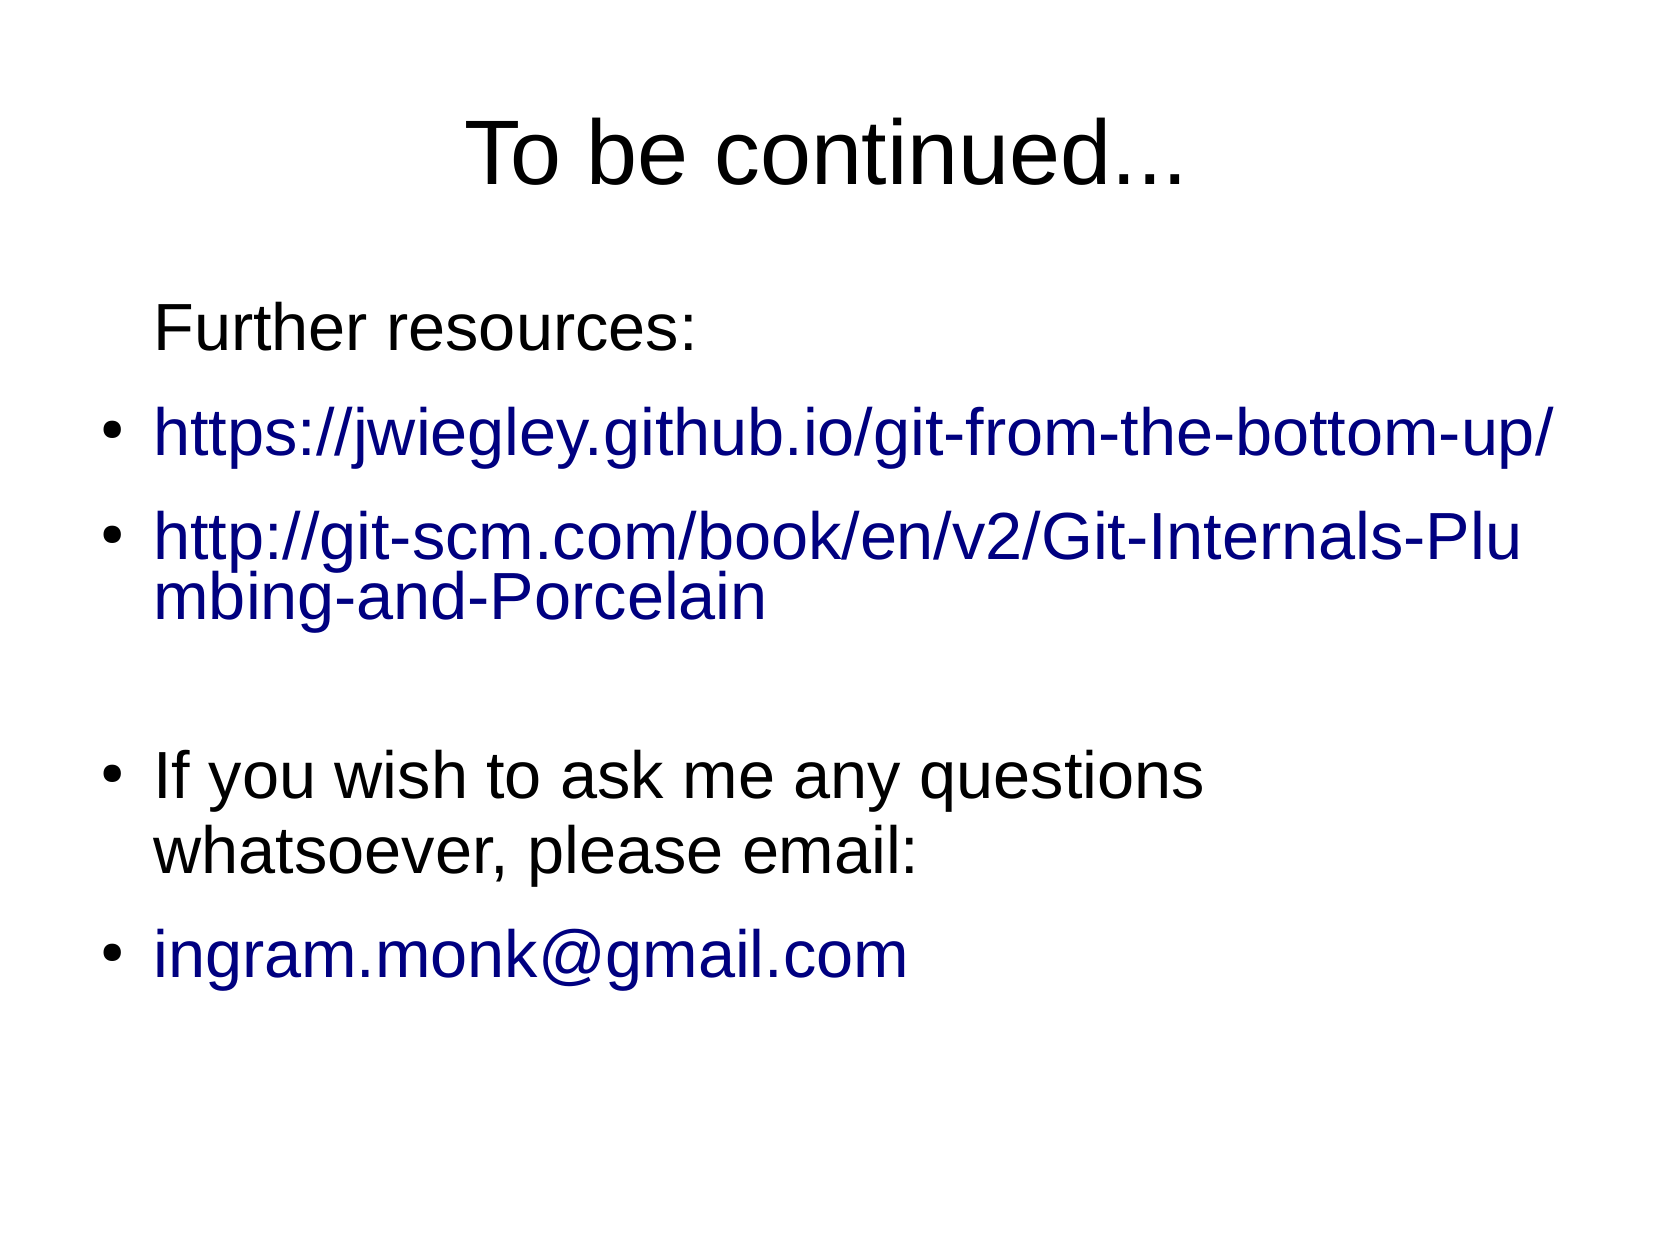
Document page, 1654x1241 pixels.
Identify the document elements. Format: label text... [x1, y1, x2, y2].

title To be continued... [82, 49, 1571, 257]
list Further resources: https://jwiegley.github.io/git-from-the-bottom-up/ http://git-scm.com/book/en/v2/Git-Internals-Plumbing-and-Porcelain If you wish to ask me any questions whatsoever, please email: ingram.monk@gmail.com [82, 290, 1571, 1010]
